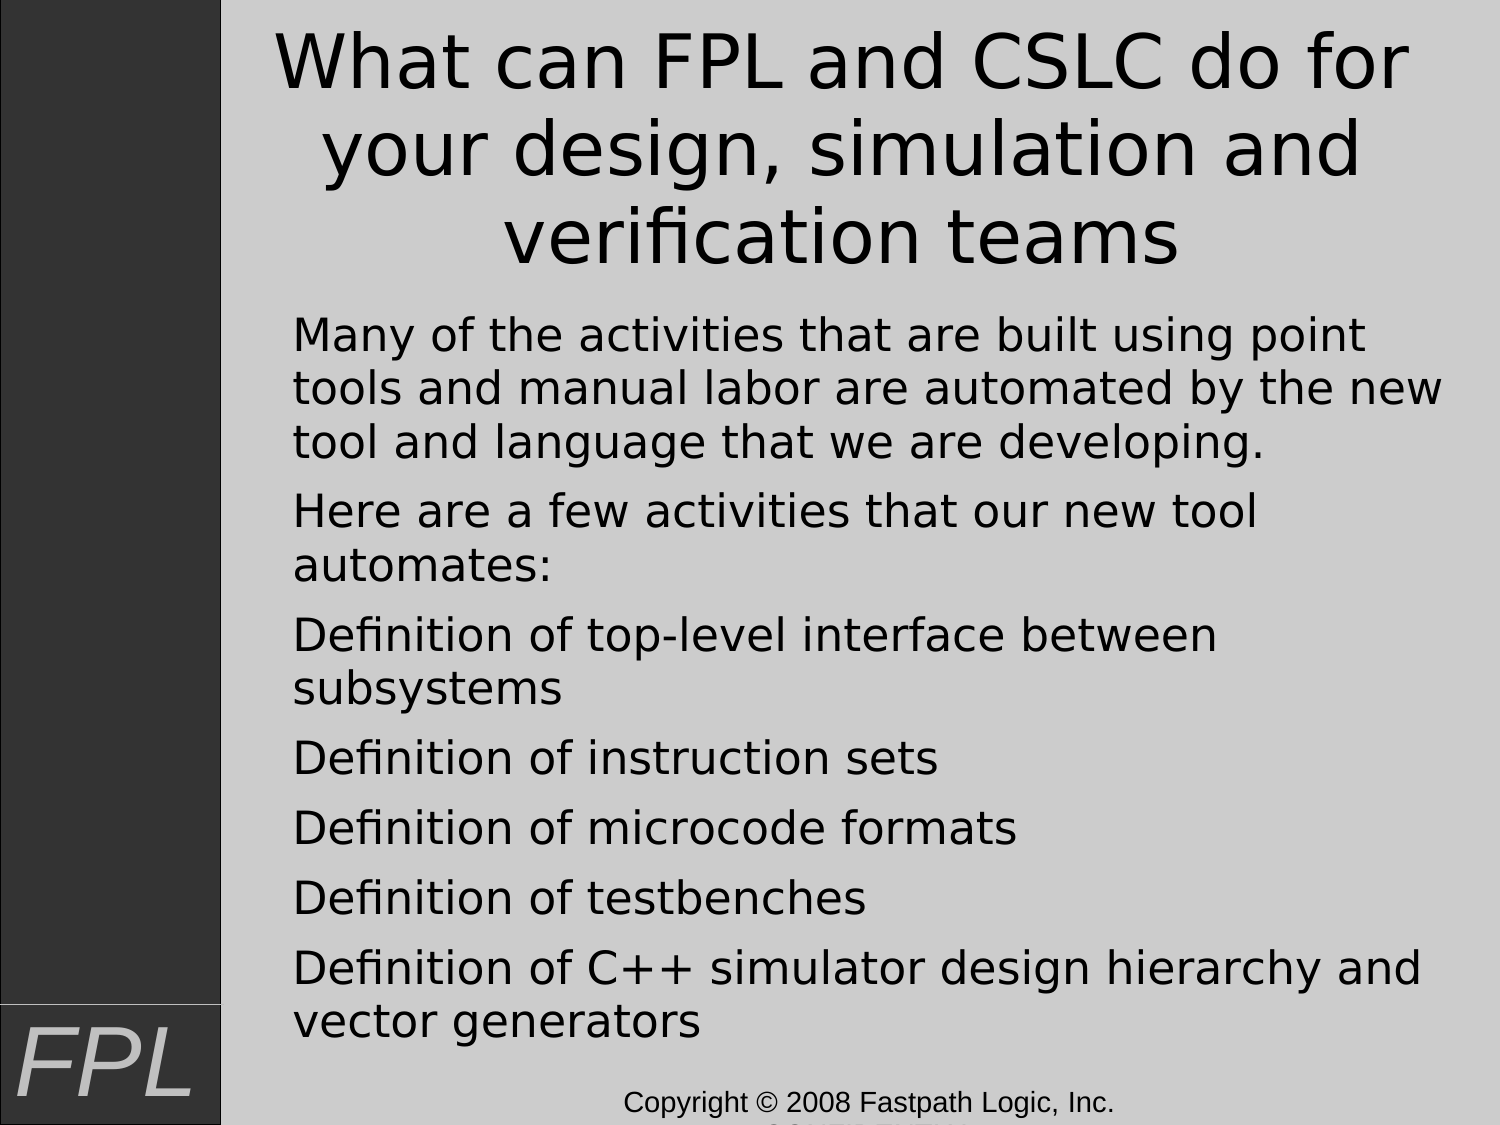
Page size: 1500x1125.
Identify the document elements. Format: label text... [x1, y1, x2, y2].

subtitle Many of the activities that are built using point tools and manual labor are automated by the new tool and language that we are developing. Here are a few activities that our new tool automates: Definition of top-level interface between subsystems Definition of instruction sets Definition of microcode formats Definition of testbenches Definition of C++ simulator design hierarchy and vector generators [292, 238, 1483, 1078]
title What can FPL and CSLC do for your design, simulation and verification teams [235, 18, 1448, 281]
